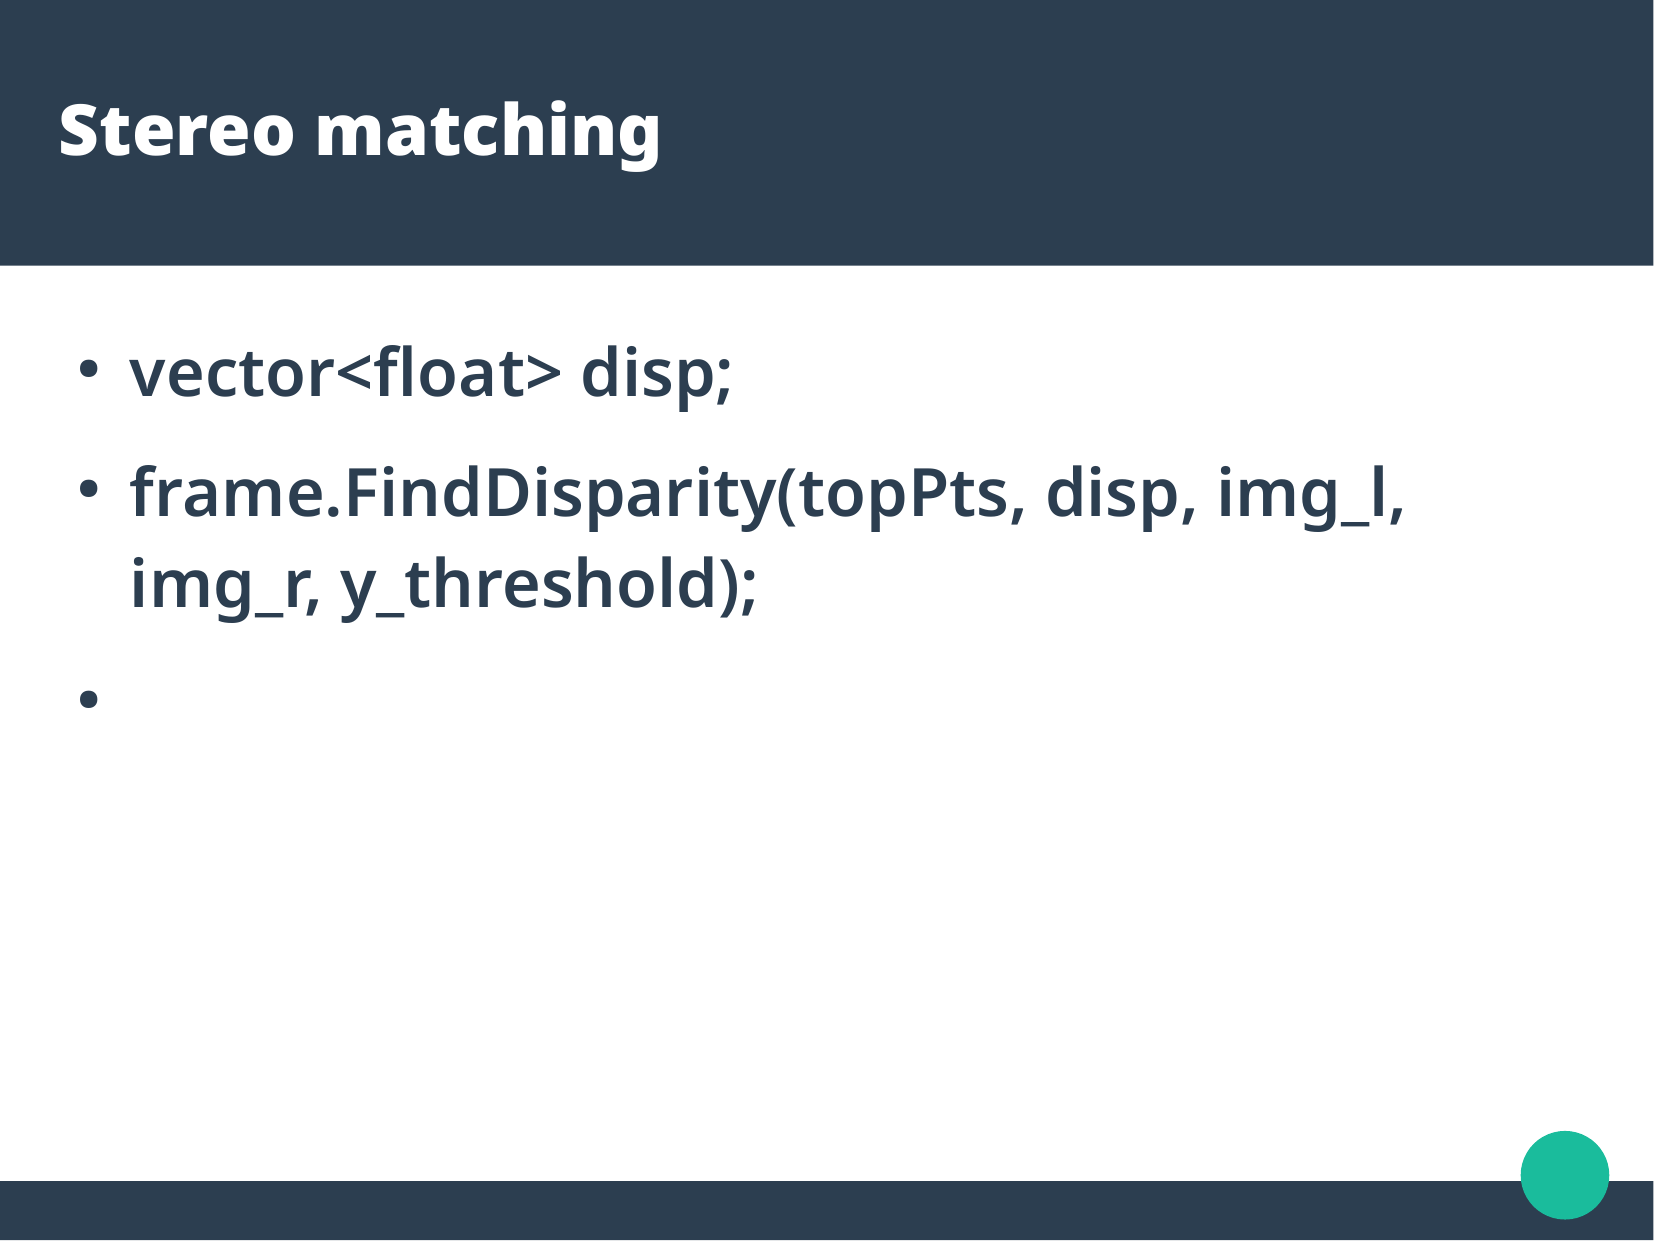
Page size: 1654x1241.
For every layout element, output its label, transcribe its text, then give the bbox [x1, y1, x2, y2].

list vector<float> disp; frame.FindDisparity(topPts, disp, img_l, img_r, y_threshold); [59, 324, 1595, 1152]
title Stereo matching [59, 49, 1595, 207]
